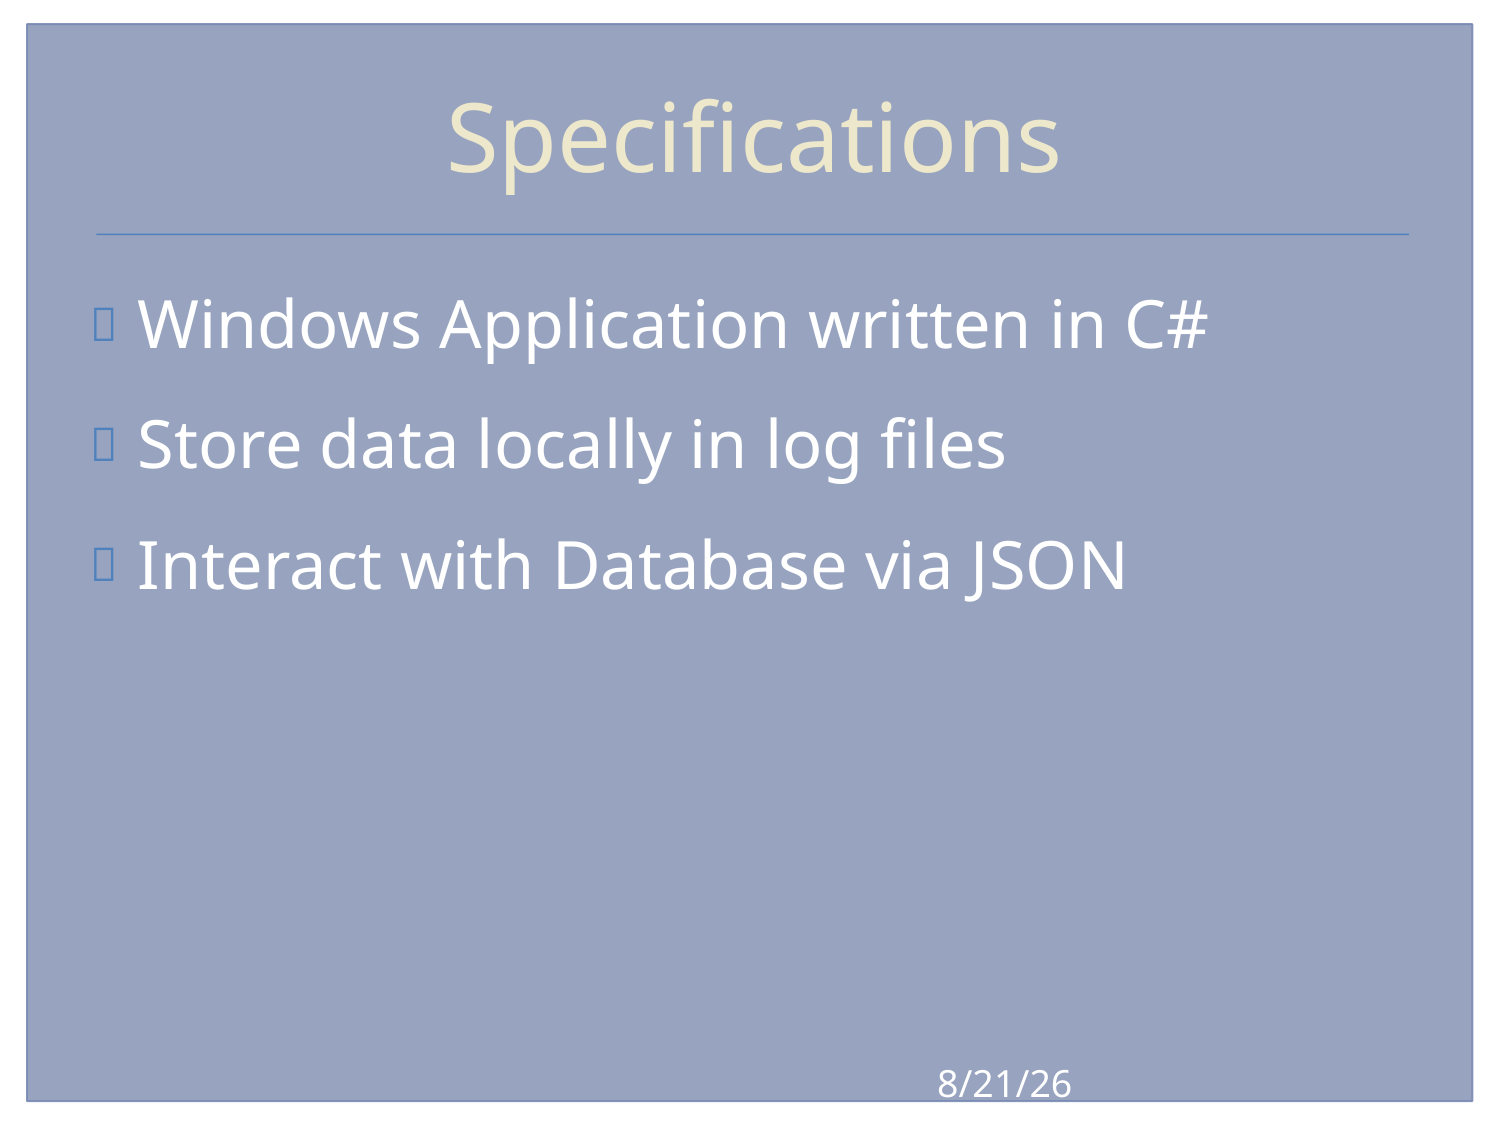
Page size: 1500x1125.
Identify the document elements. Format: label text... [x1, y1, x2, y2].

title Specifications [75, 41, 1425, 230]
list Windows Application written in C# Store data locally in log files Interact with Database via JSON [75, 270, 1425, 1013]
